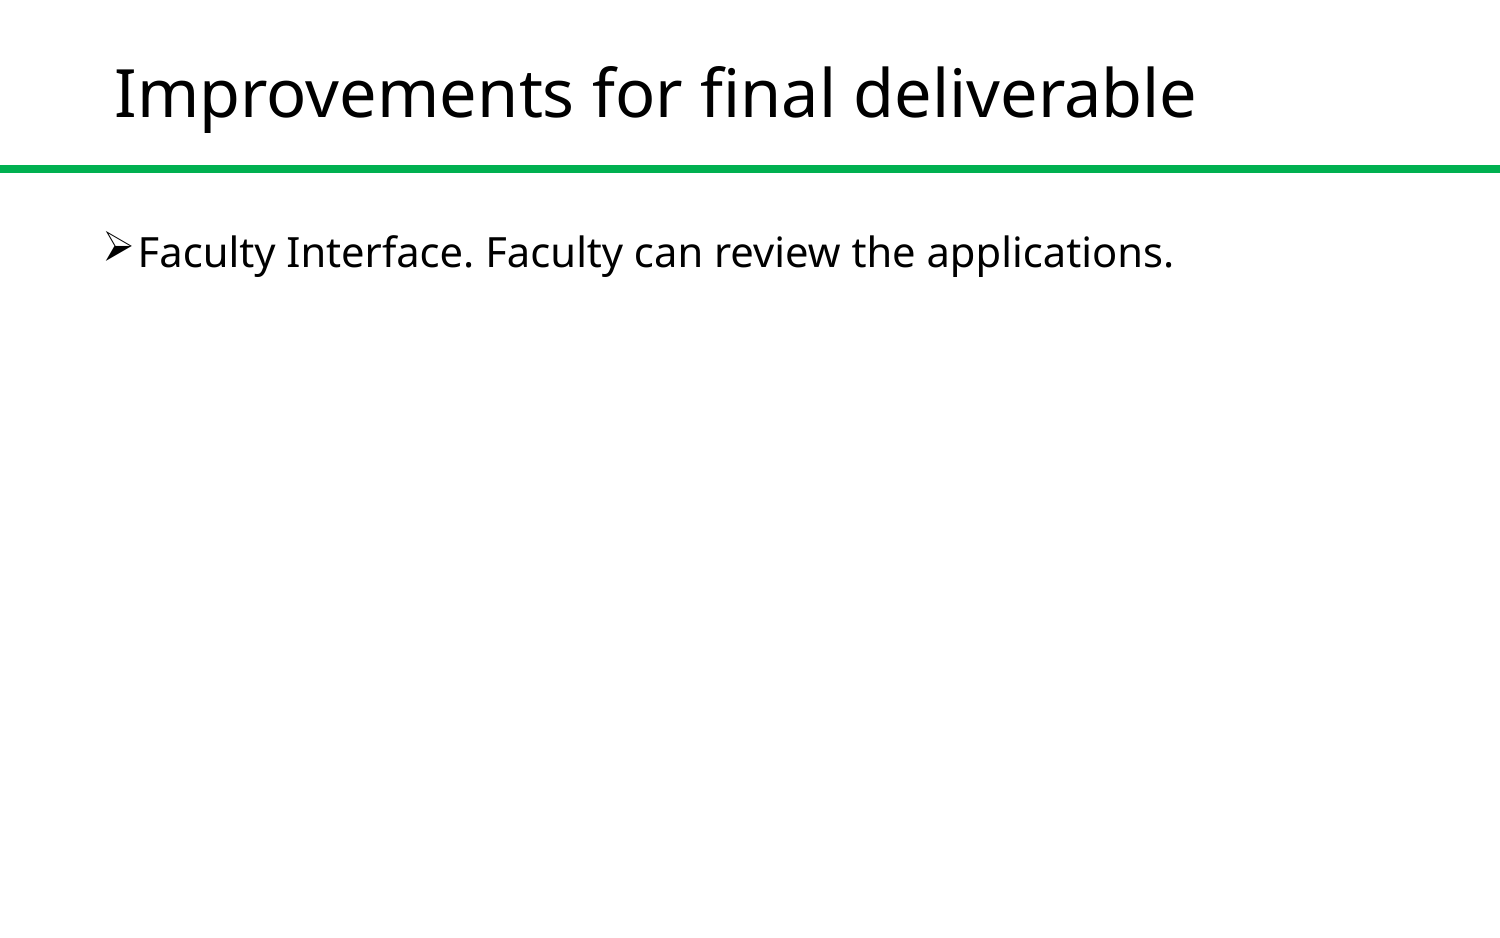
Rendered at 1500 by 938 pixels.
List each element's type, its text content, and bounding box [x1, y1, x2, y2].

text_box Improvements for final deliverable [99, 43, 1453, 139]
text_box Faculty Interface. Faculty can review the applications. [87, 168, 1400, 284]
